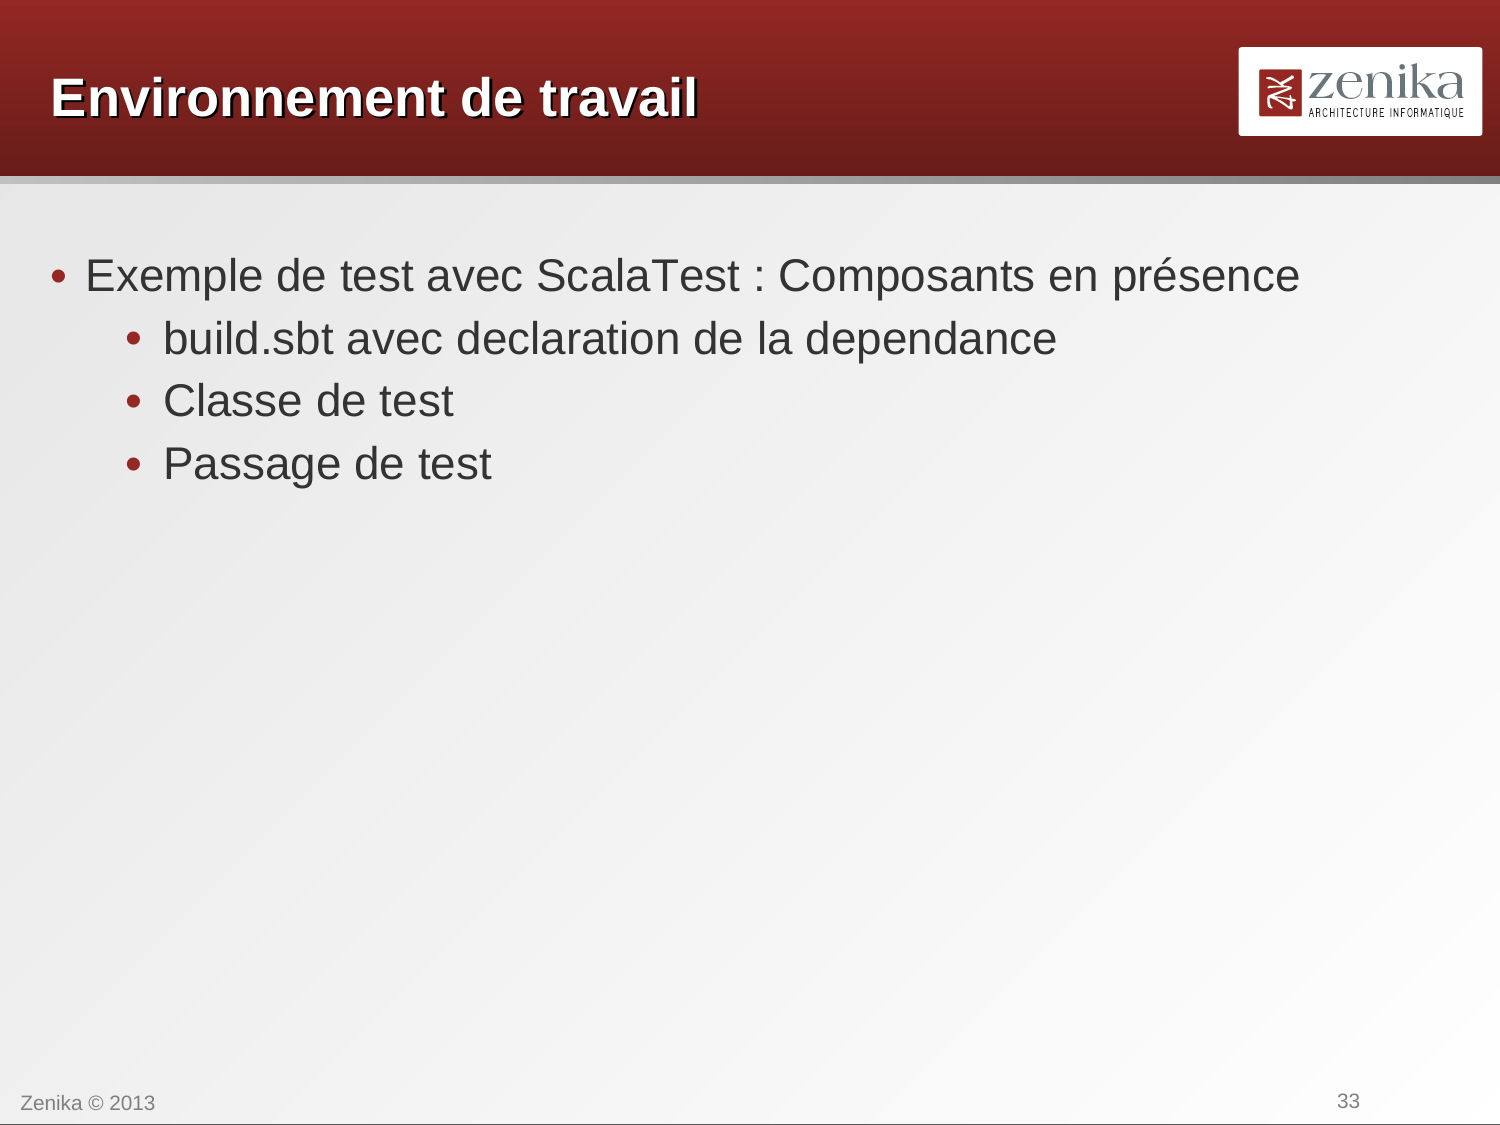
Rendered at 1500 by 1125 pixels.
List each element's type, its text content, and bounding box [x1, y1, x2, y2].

picture [1257, 58, 1464, 125]
title Environnement de travail [50, 15, 1206, 180]
list Exemple de test avec ScalaTest : Composants en présence build.sbt avec declaration de la dependance Classe de test Passage de test [50, 249, 1435, 1079]
